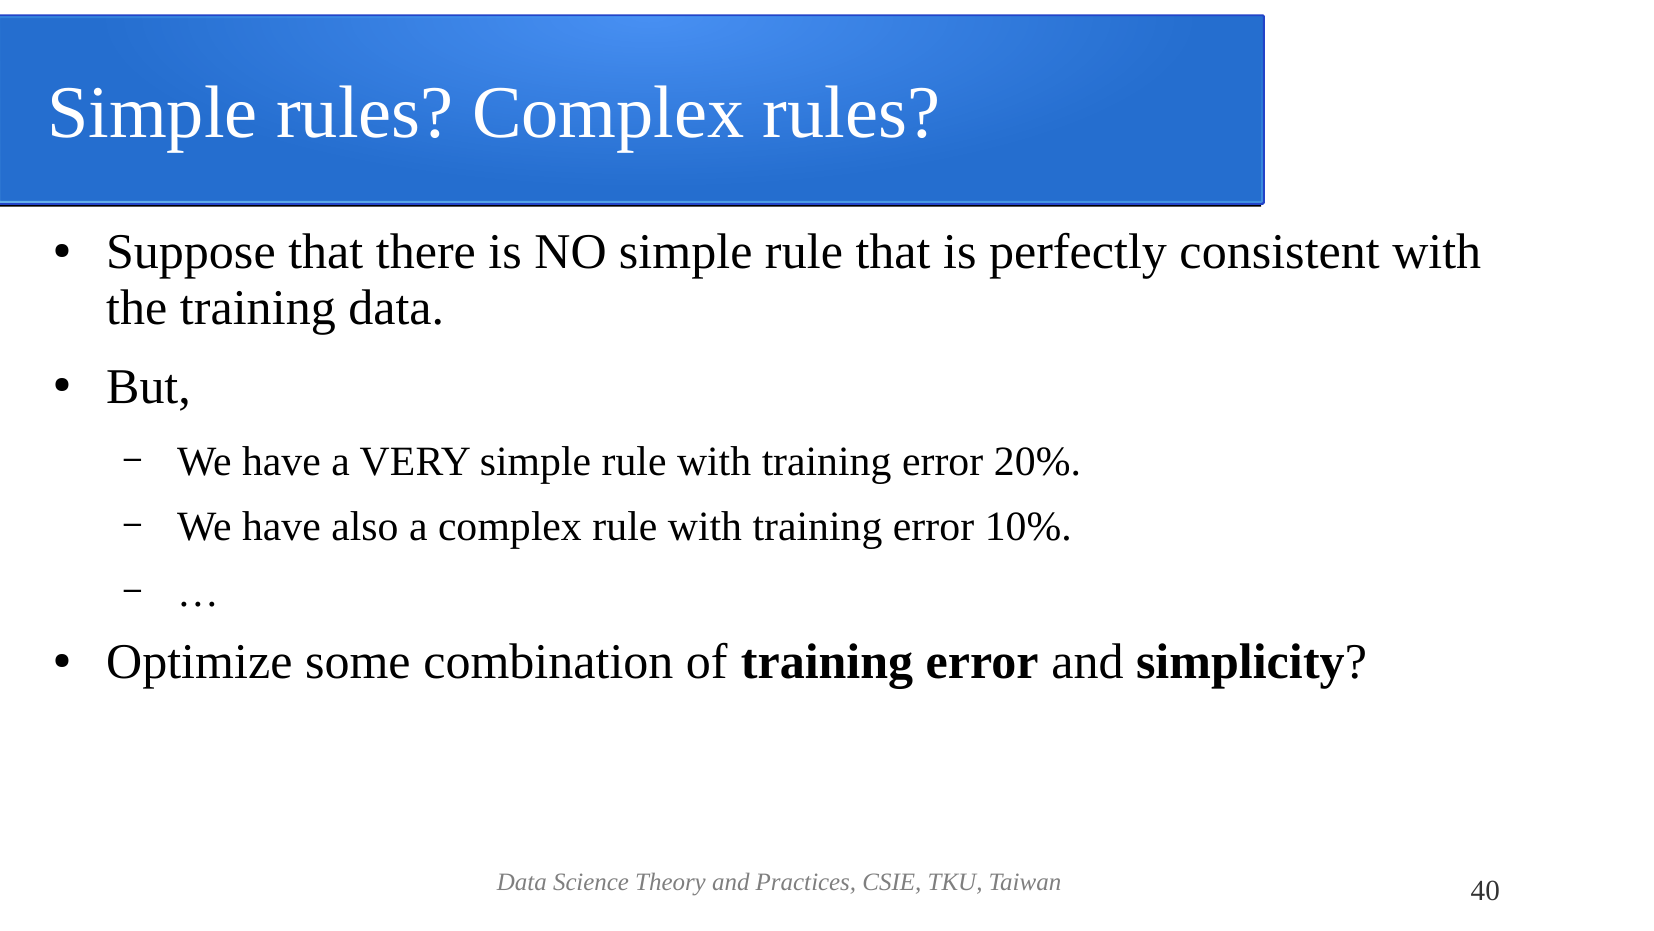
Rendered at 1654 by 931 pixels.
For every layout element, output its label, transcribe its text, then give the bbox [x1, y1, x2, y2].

title Simple rules? Complex rules? [47, 35, 1199, 189]
list Suppose that there is NO simple rule that is perfectly consistent with the training data. But, We have a VERY simple rule with training error 20%. We have also a complex rule with training error 10%. … Optimize some combination of training error and simplicity? [35, 224, 1524, 764]
